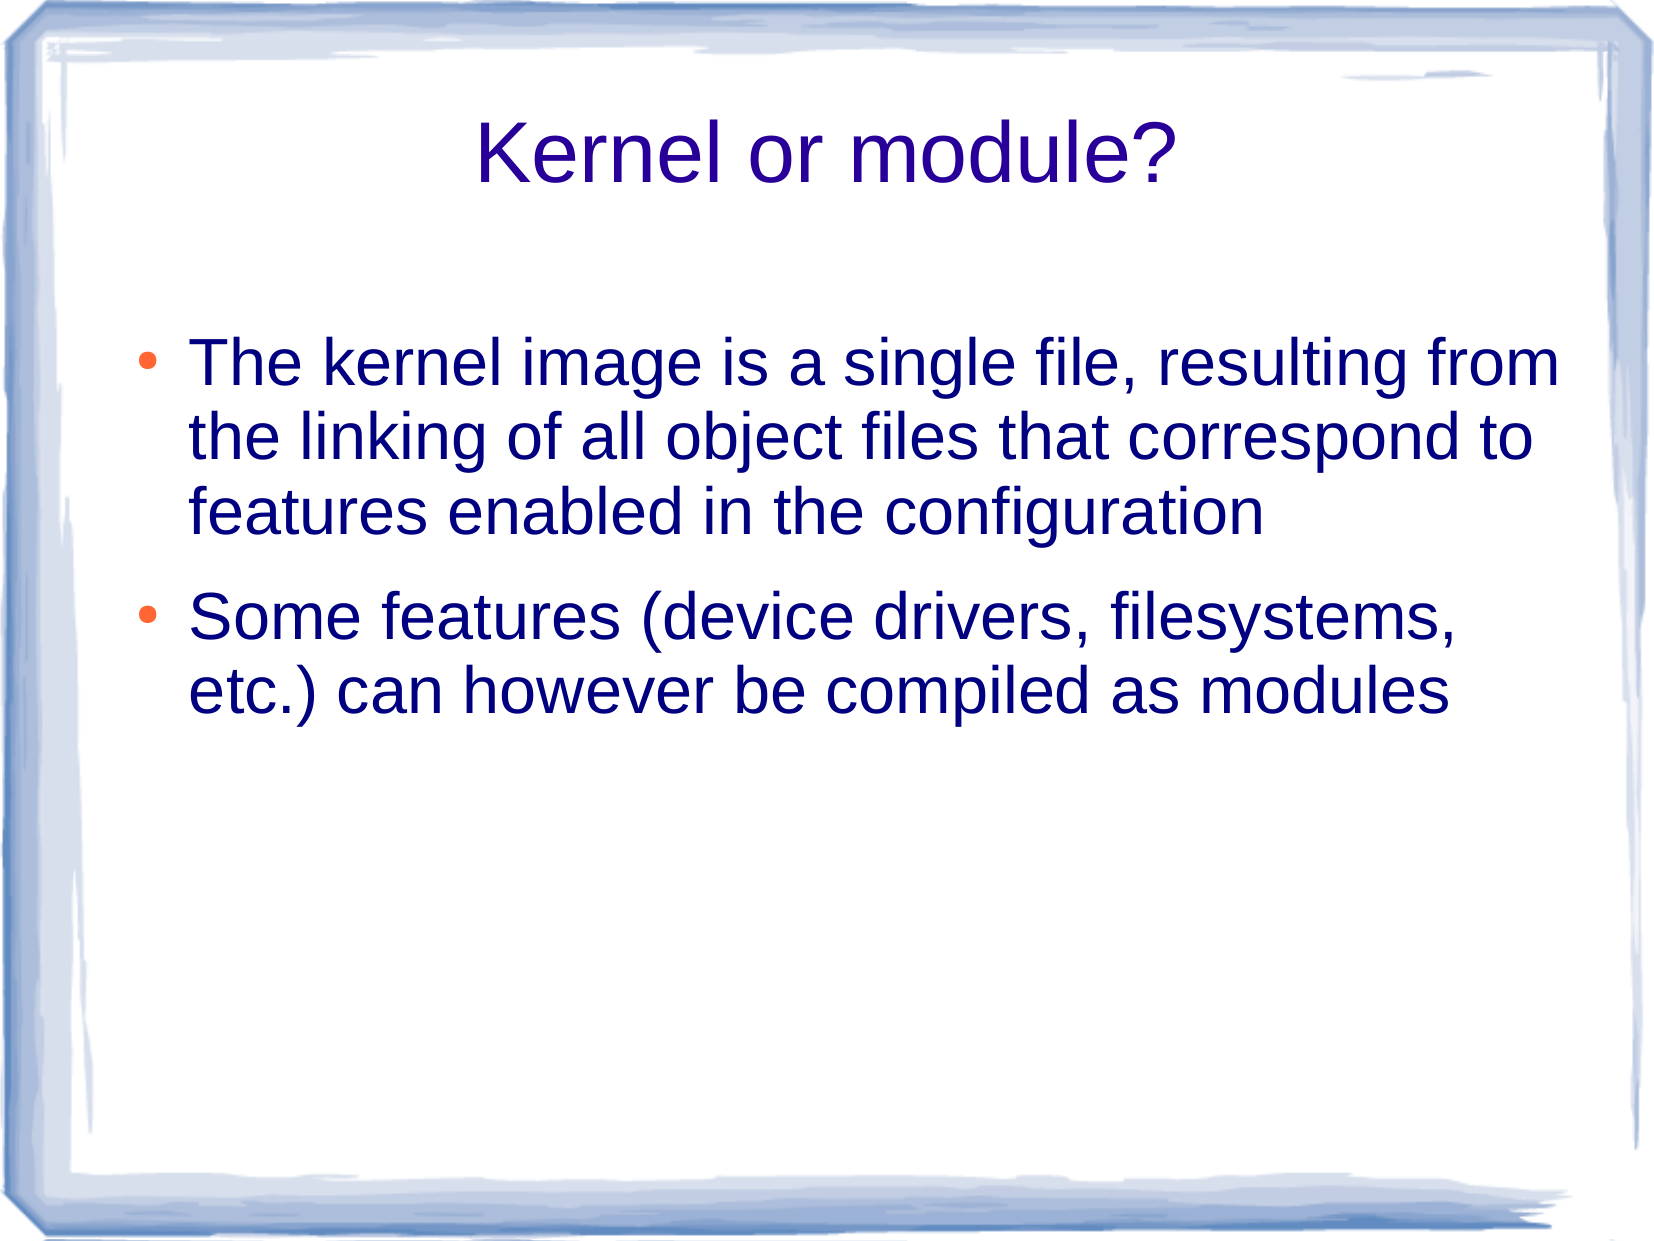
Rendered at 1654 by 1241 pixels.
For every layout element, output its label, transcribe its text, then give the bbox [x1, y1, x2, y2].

list The kernel image is a single file, resulting from the linking of all object files that correspond to features enabled in the configuration Some features (device drivers, filesystems, etc.) can however be compiled as modules [118, 324, 1571, 1045]
picture [0, 0, 1654, 1241]
title Kernel or module? [82, 49, 1571, 257]
